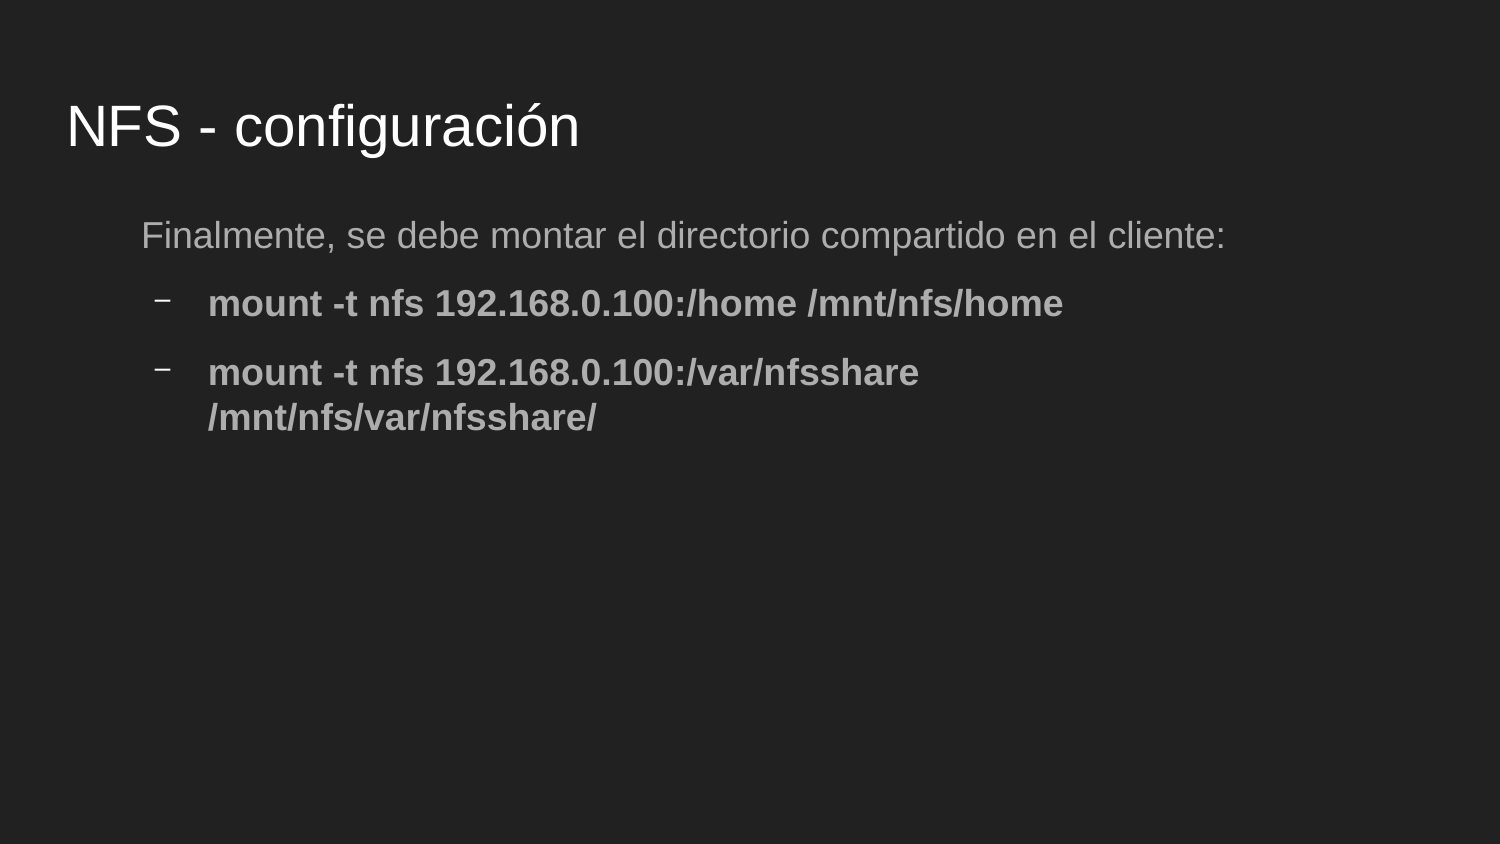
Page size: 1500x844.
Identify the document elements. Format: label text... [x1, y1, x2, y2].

title NFS - configuración [51, 72, 1449, 167]
list Finalmente, se debe montar el directorio compartido en el cliente: mount -t nfs 192.168.0.100:/home /mnt/nfs/home mount -t nfs 192.168.0.100:/var/nfsshare /mnt/nfs/var/nfsshare/ [51, 189, 1261, 750]
